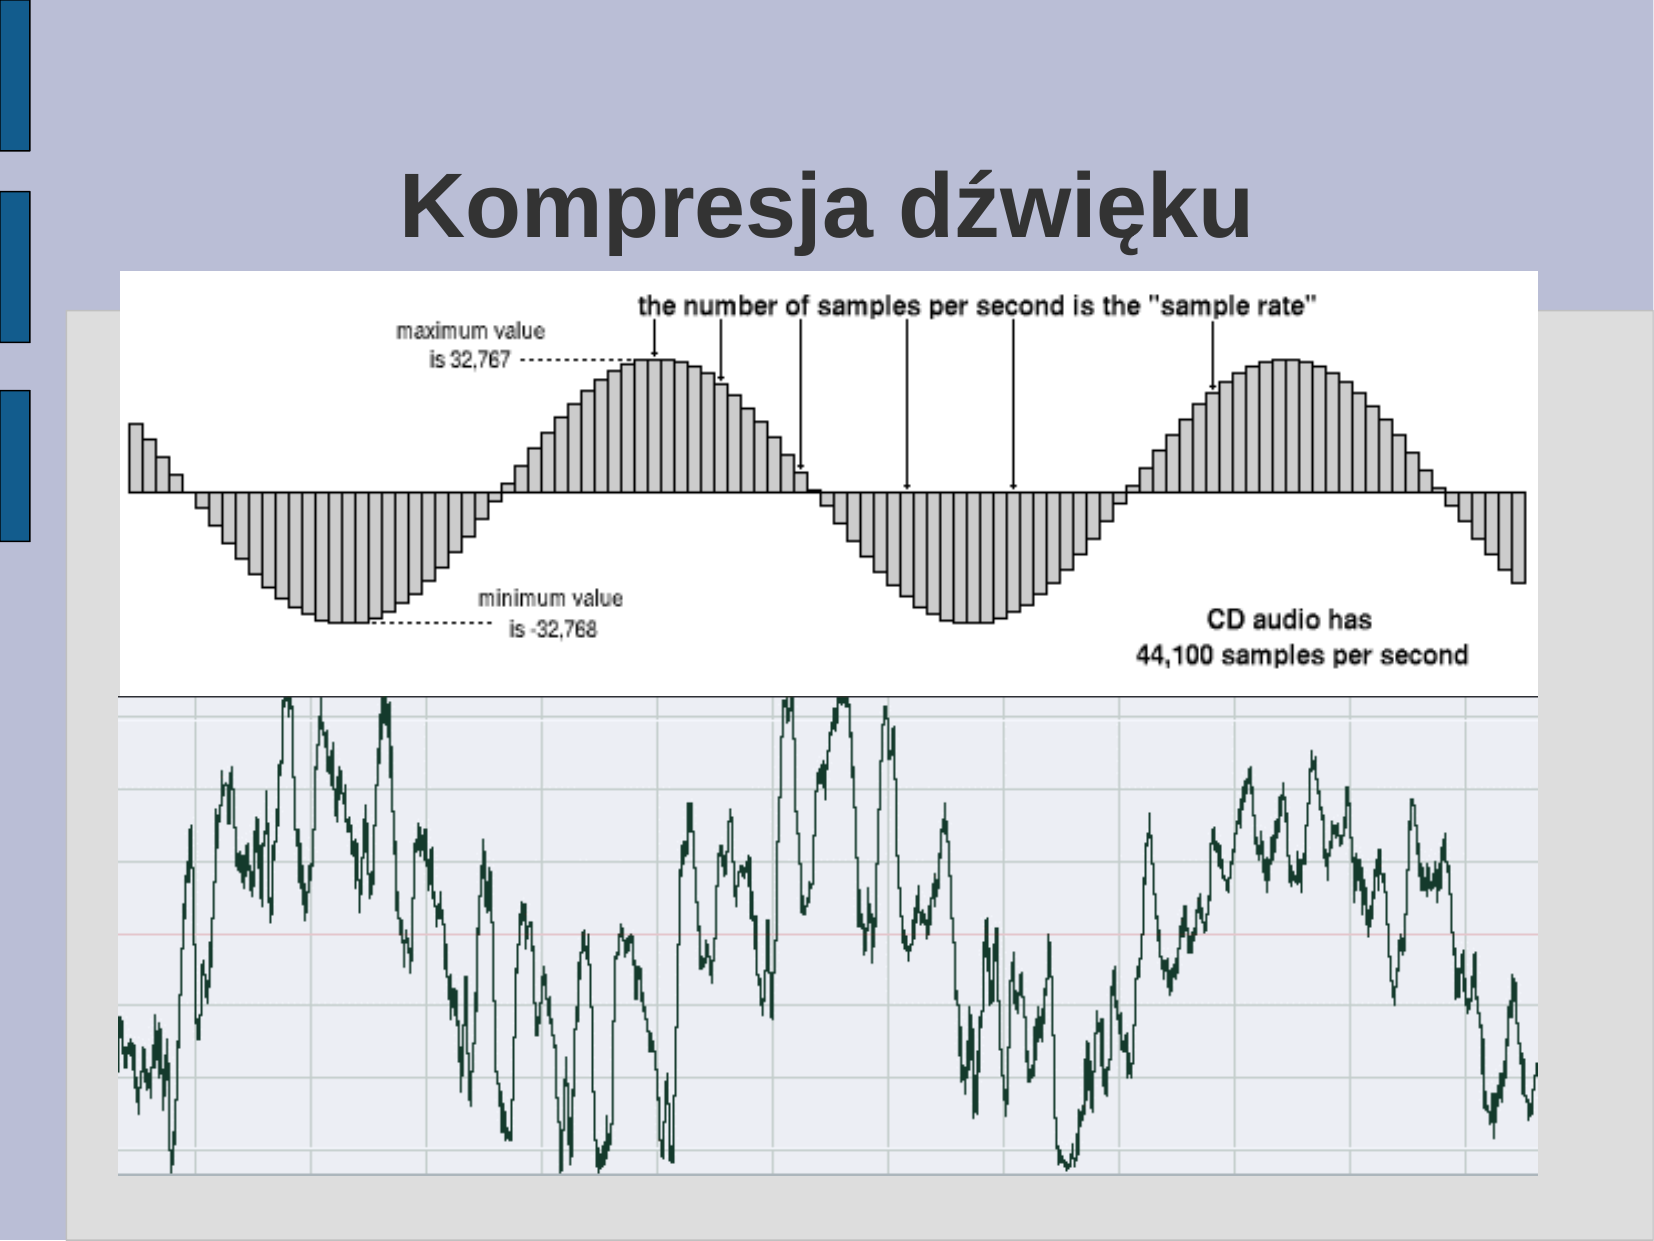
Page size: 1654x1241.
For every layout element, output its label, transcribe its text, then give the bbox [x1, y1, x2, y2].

picture [118, 271, 1538, 1176]
title Kompresja dźwięku [121, 102, 1534, 271]
